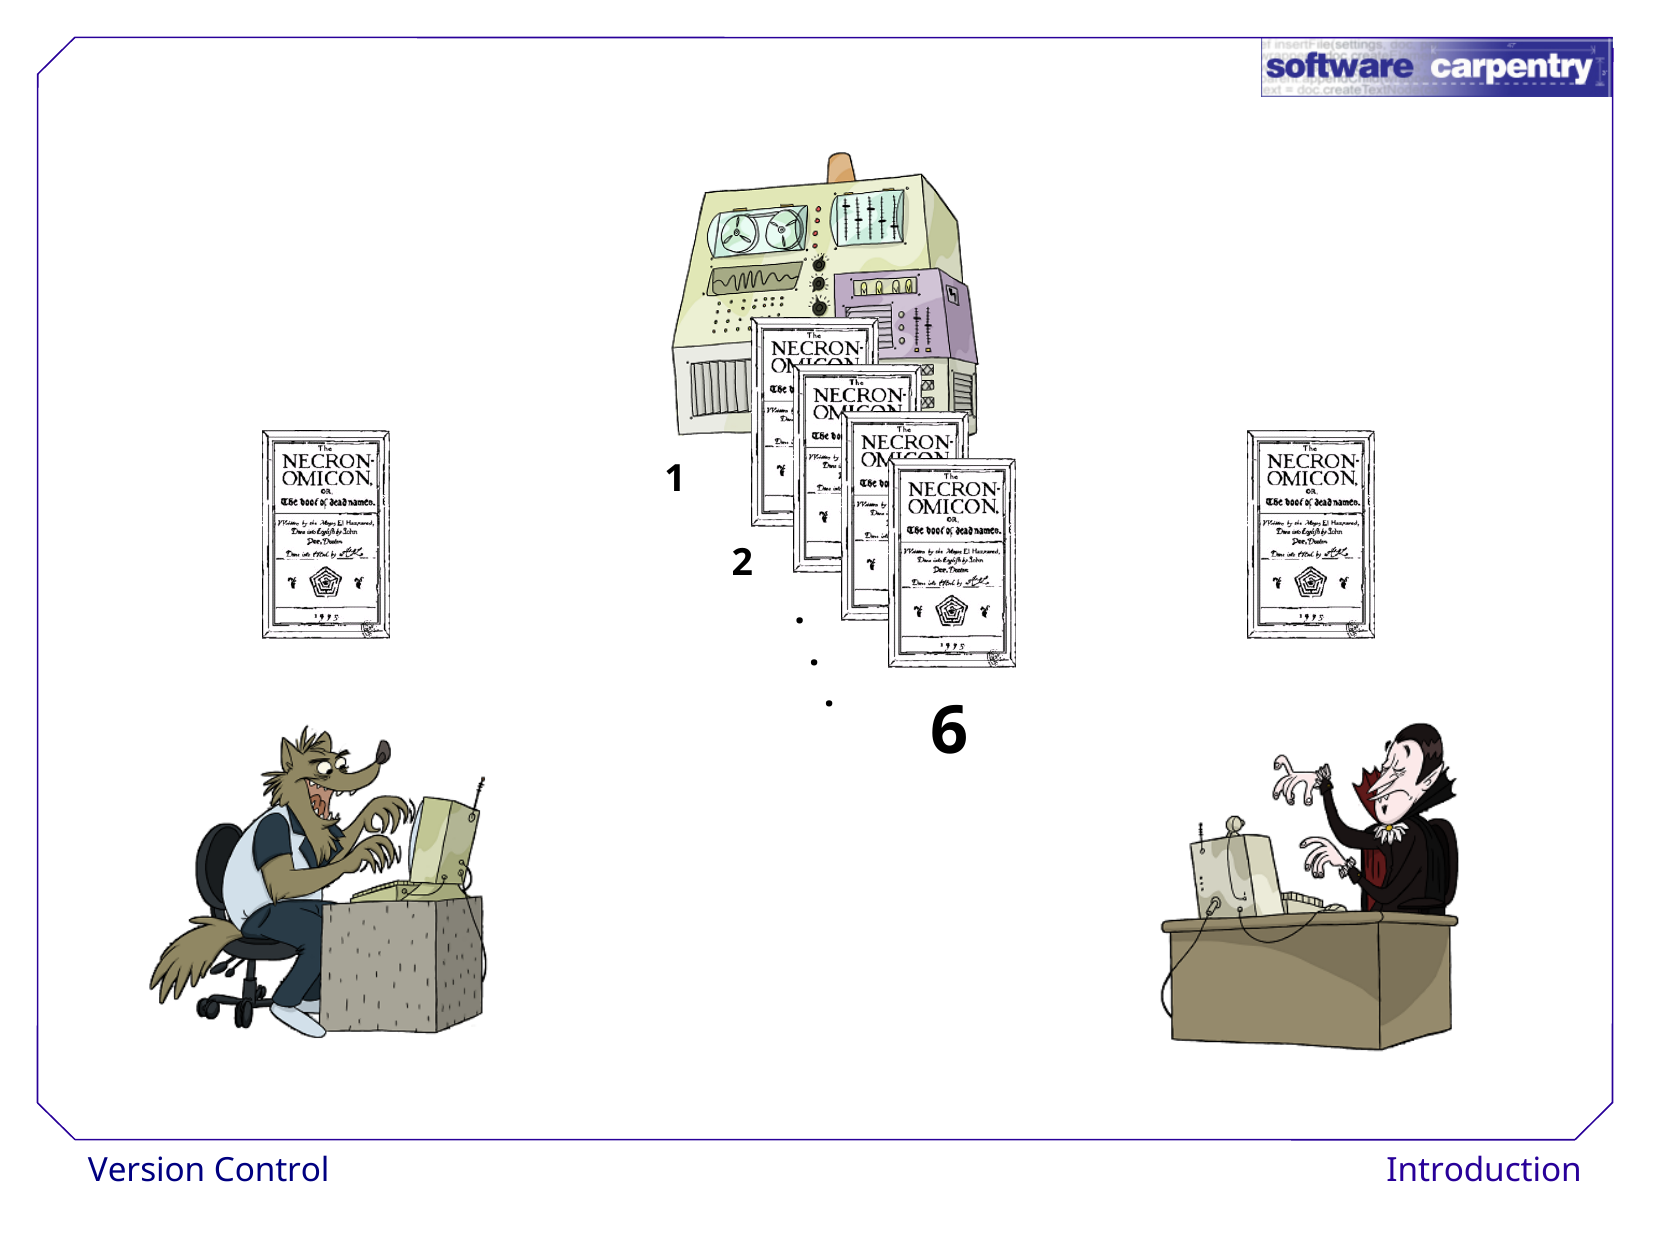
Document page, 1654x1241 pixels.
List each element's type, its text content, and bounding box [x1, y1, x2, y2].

text_box 1 [649, 449, 701, 508]
picture [1148, 695, 1474, 1067]
picture [637, 119, 1020, 668]
text_box . . . [750, 581, 850, 723]
picture [1261, 39, 1613, 97]
picture [262, 430, 390, 640]
picture [1247, 430, 1375, 640]
text_box 6 [915, 686, 984, 777]
picture [137, 705, 516, 1069]
text_box 2 [716, 534, 768, 592]
